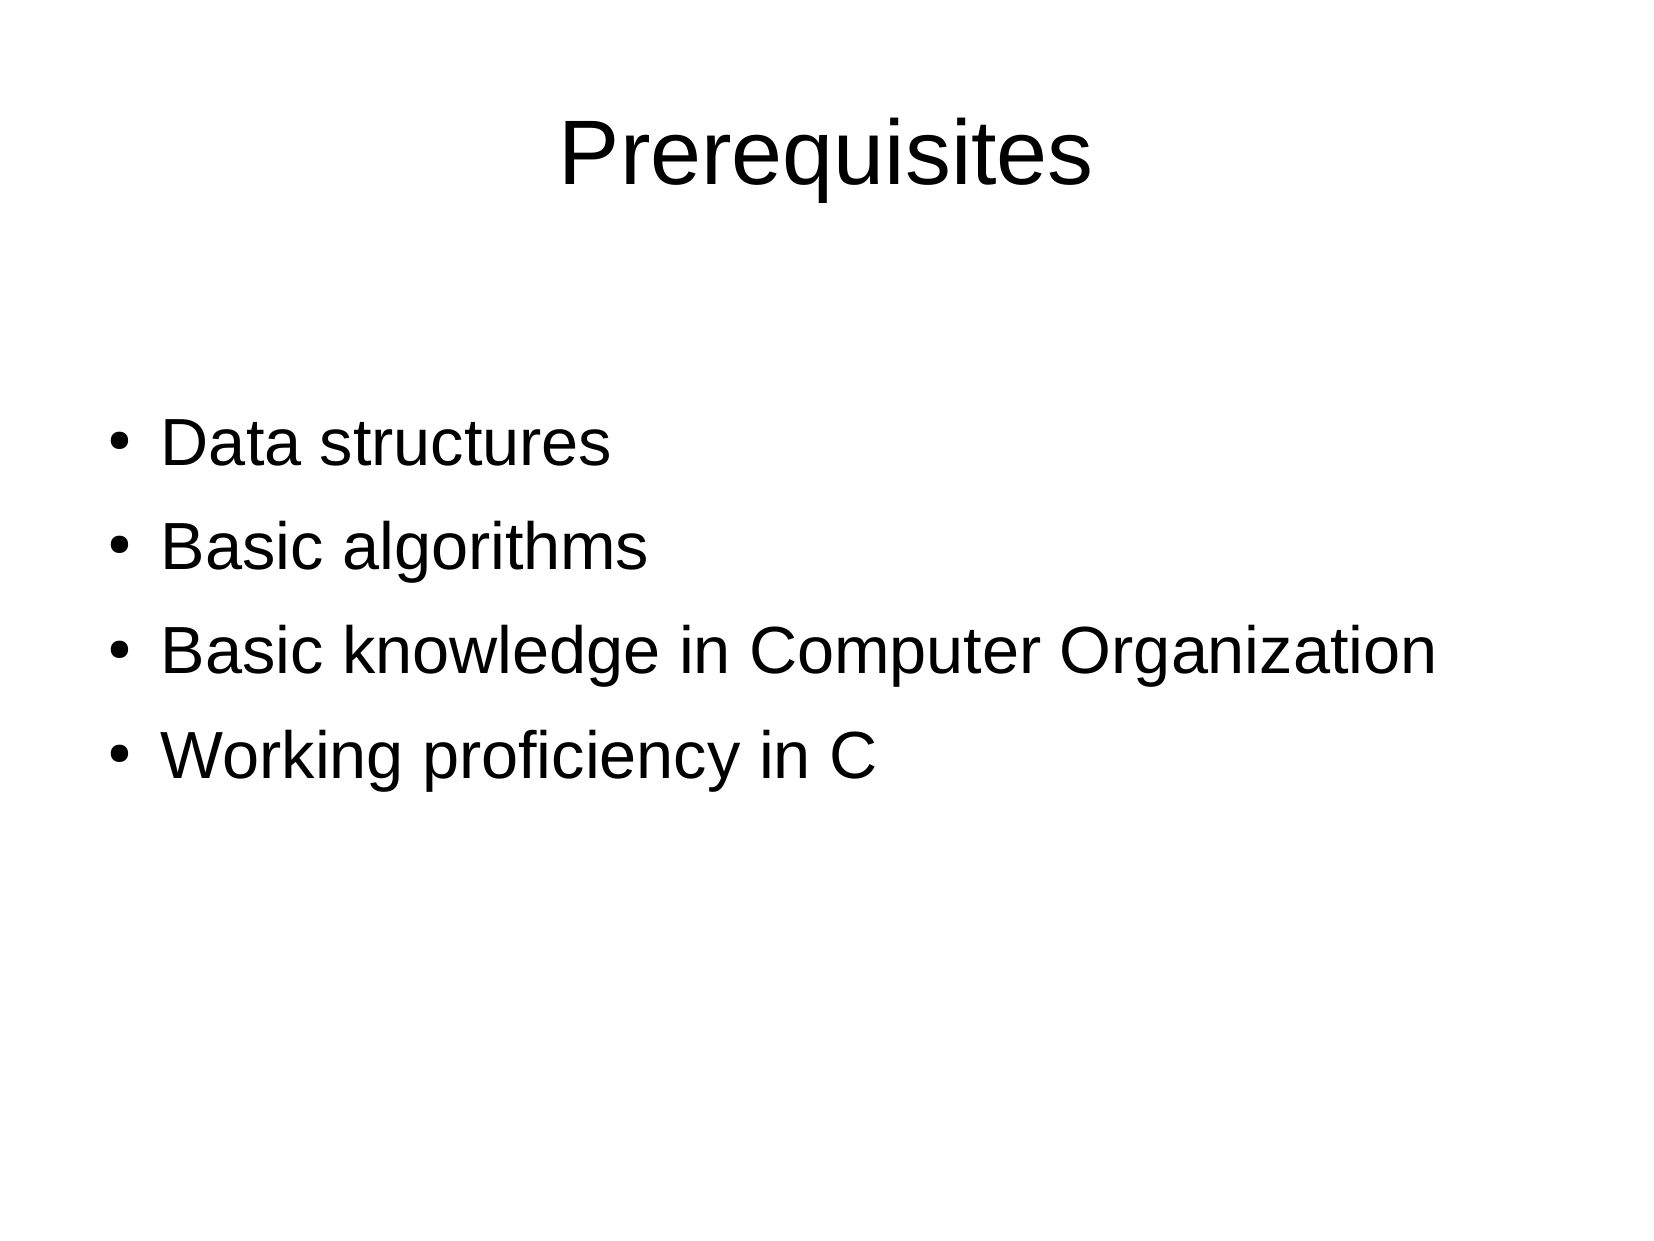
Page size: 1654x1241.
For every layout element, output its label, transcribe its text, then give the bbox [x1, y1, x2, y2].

list Data structures Basic algorithms Basic knowledge in Computer Organization Working proficiency in C [90, 405, 1579, 1125]
title Prerequisites [82, 49, 1571, 257]
